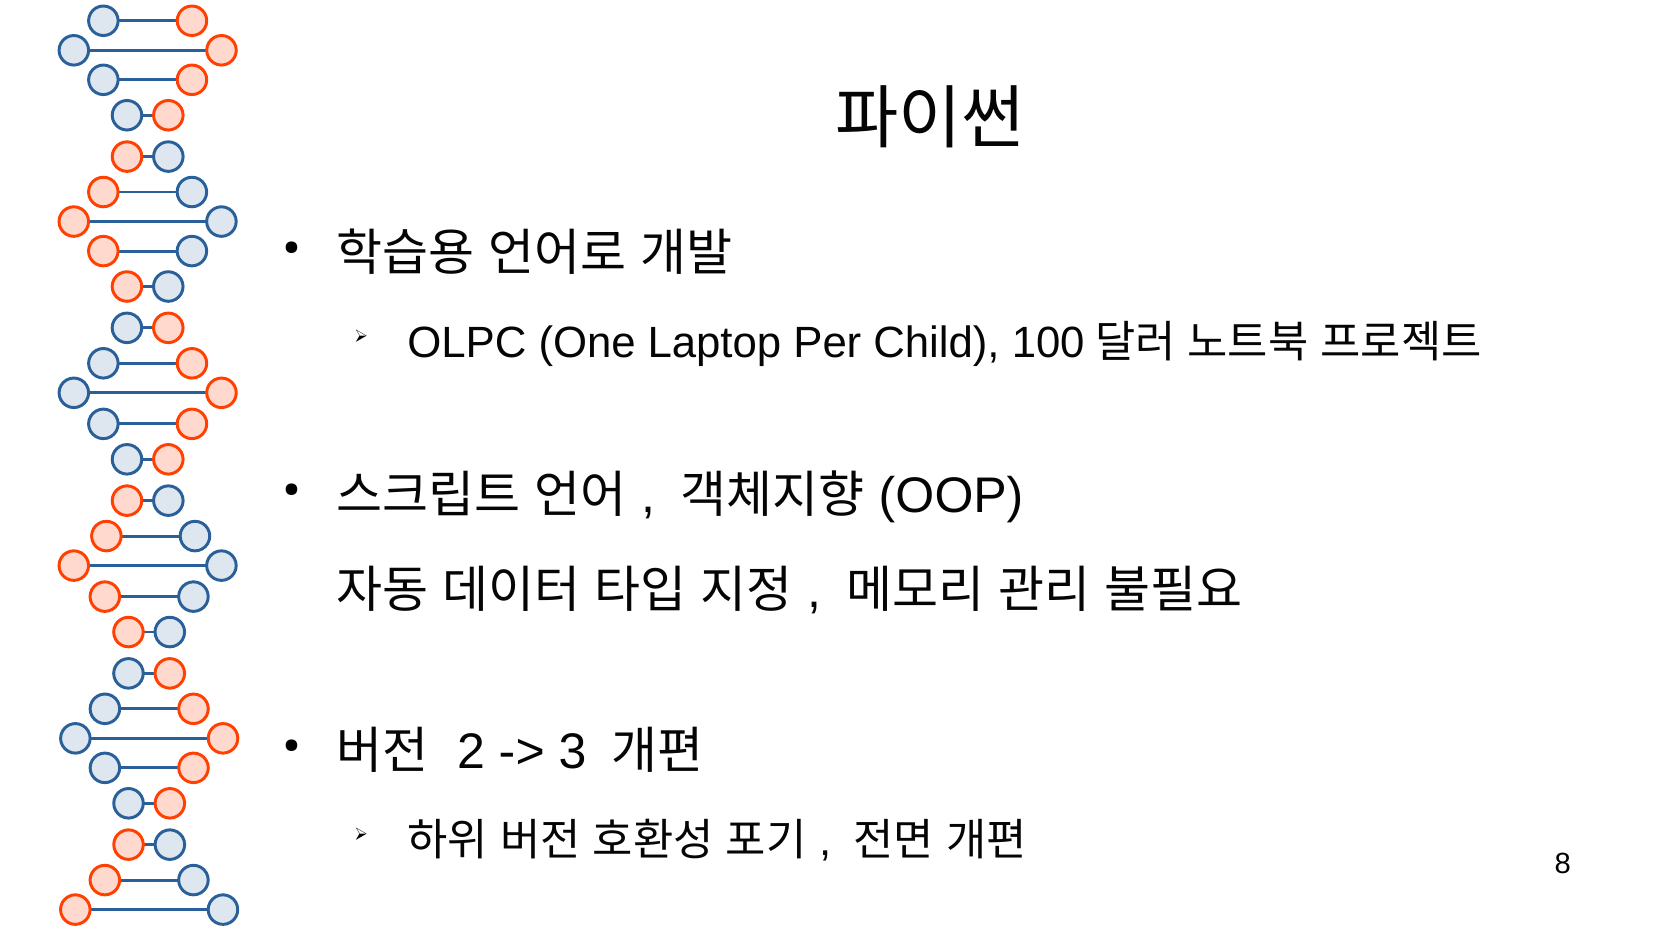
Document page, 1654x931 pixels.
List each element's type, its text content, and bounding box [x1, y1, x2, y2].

title 파이썬 [265, 35, 1595, 189]
list 학습용 언어로 개발 OLPC (One Laptop Per Child), 100달러 노트북 프로젝트 스크립트 언어, 객체지향(OOP) 자동 데이터 타입 지정, 메모리 관리 불필요 버전 2 -> 3 개편 하위 버전 호환성 포기, 전면 개편 [265, 212, 1595, 880]
